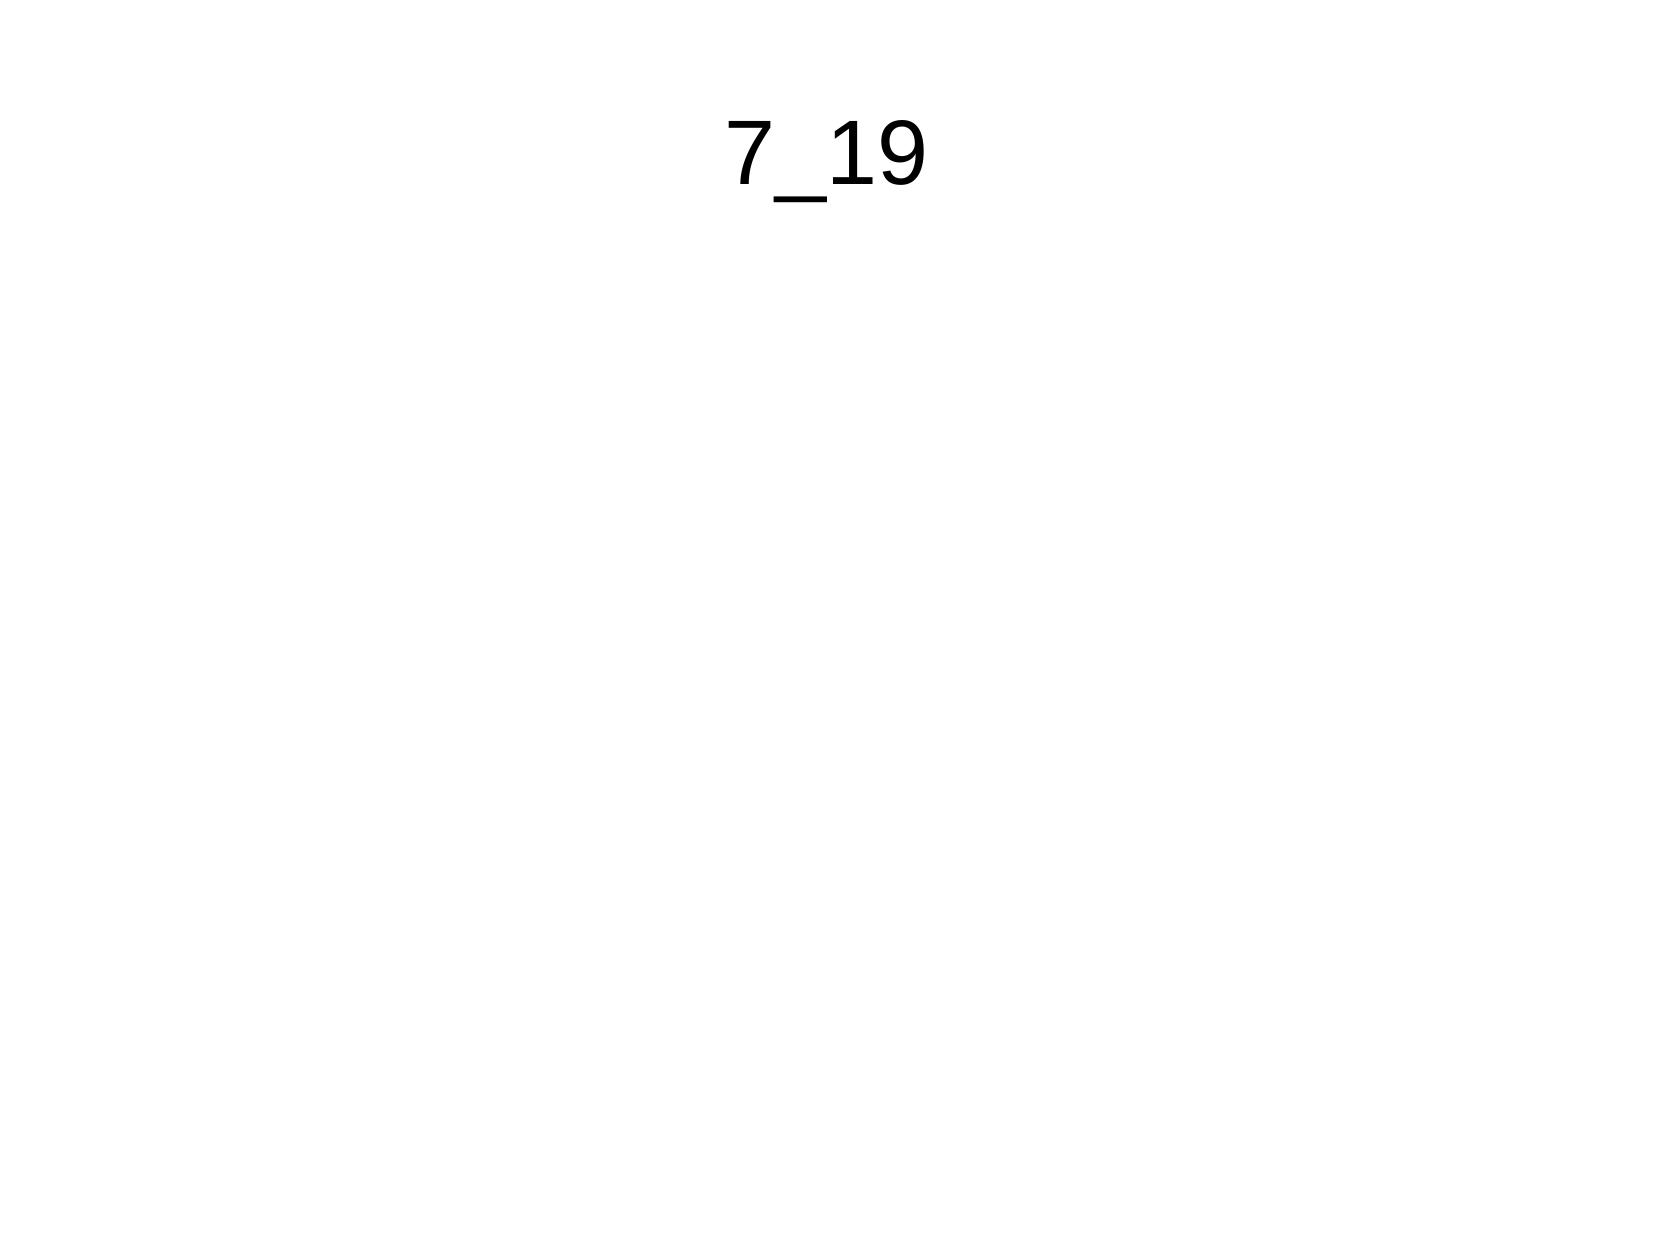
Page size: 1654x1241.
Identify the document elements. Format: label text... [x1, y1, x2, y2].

title 7_19 [82, 49, 1571, 257]
